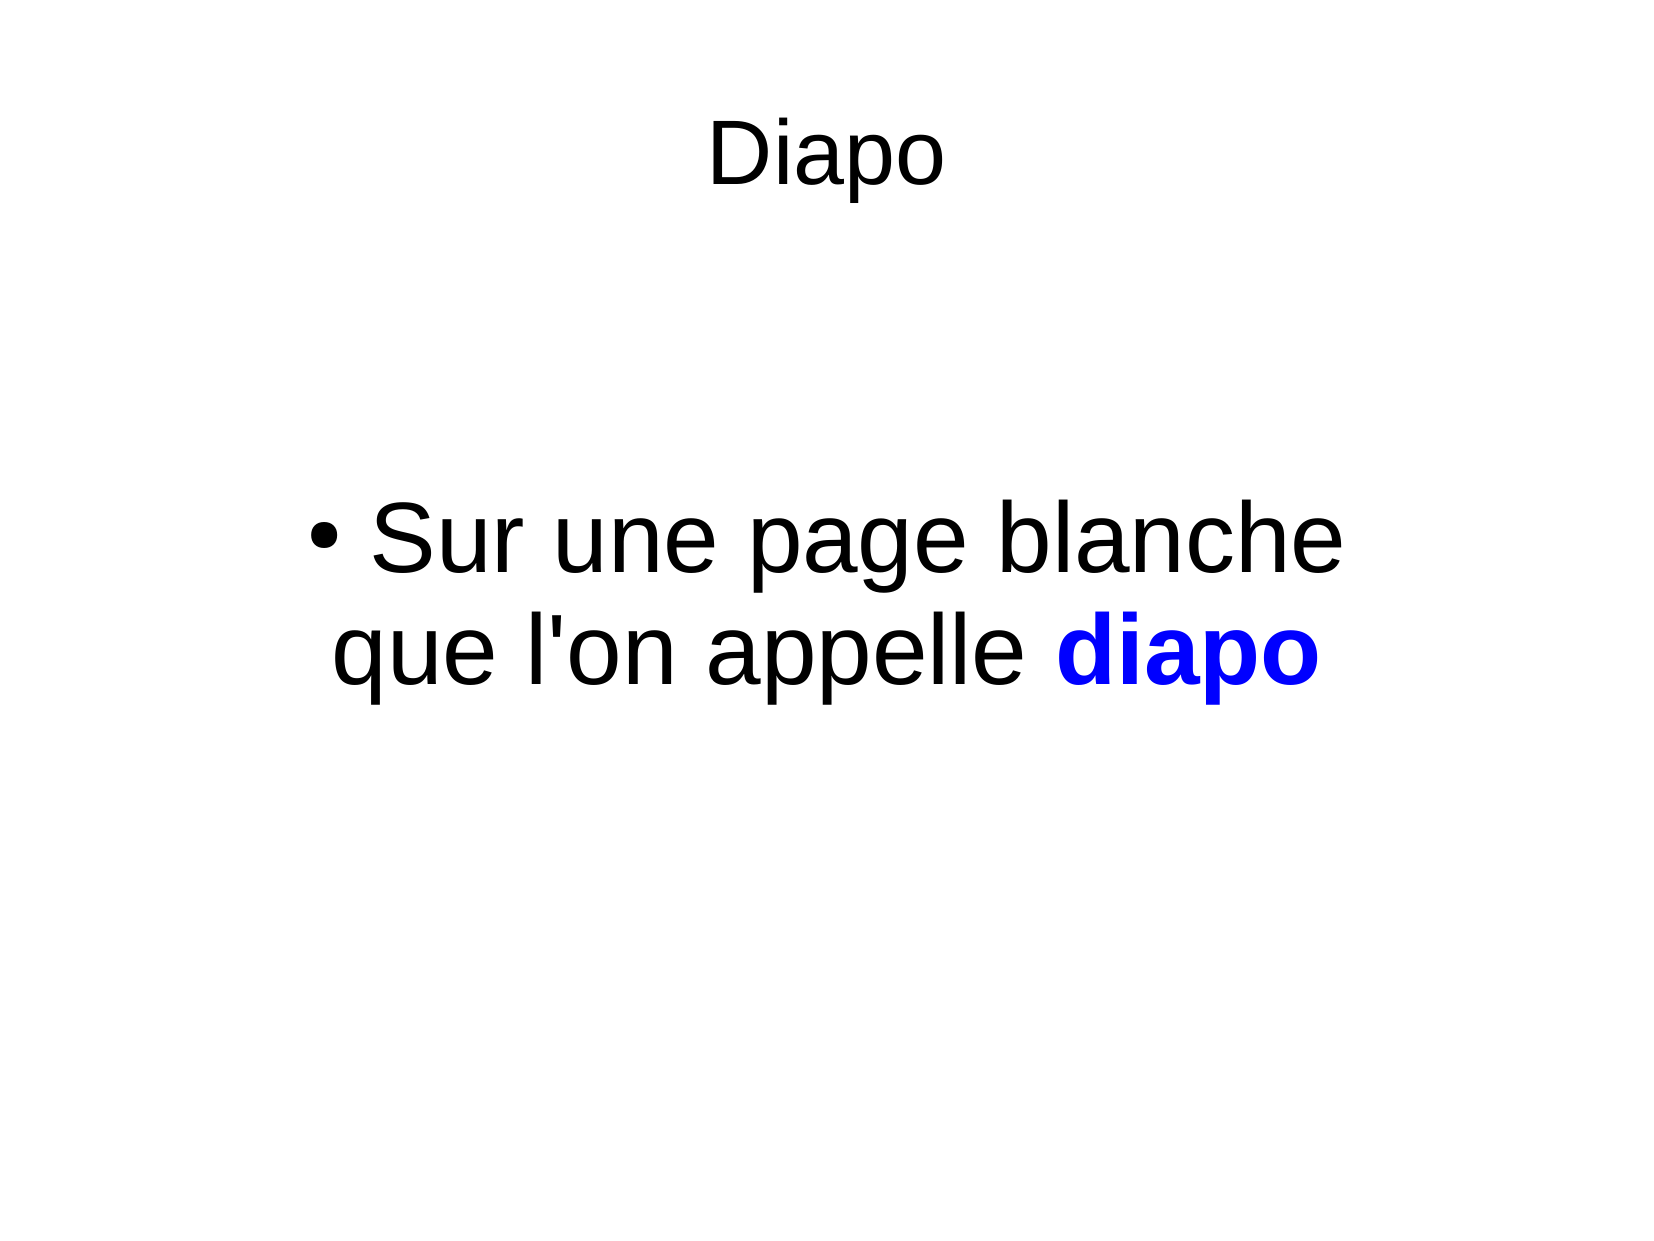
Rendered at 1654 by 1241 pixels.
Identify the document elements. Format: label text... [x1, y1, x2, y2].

title Diapo [82, 49, 1571, 257]
subtitle Sur une page blanche que l'on appelle diapo [82, 290, 1571, 1010]
